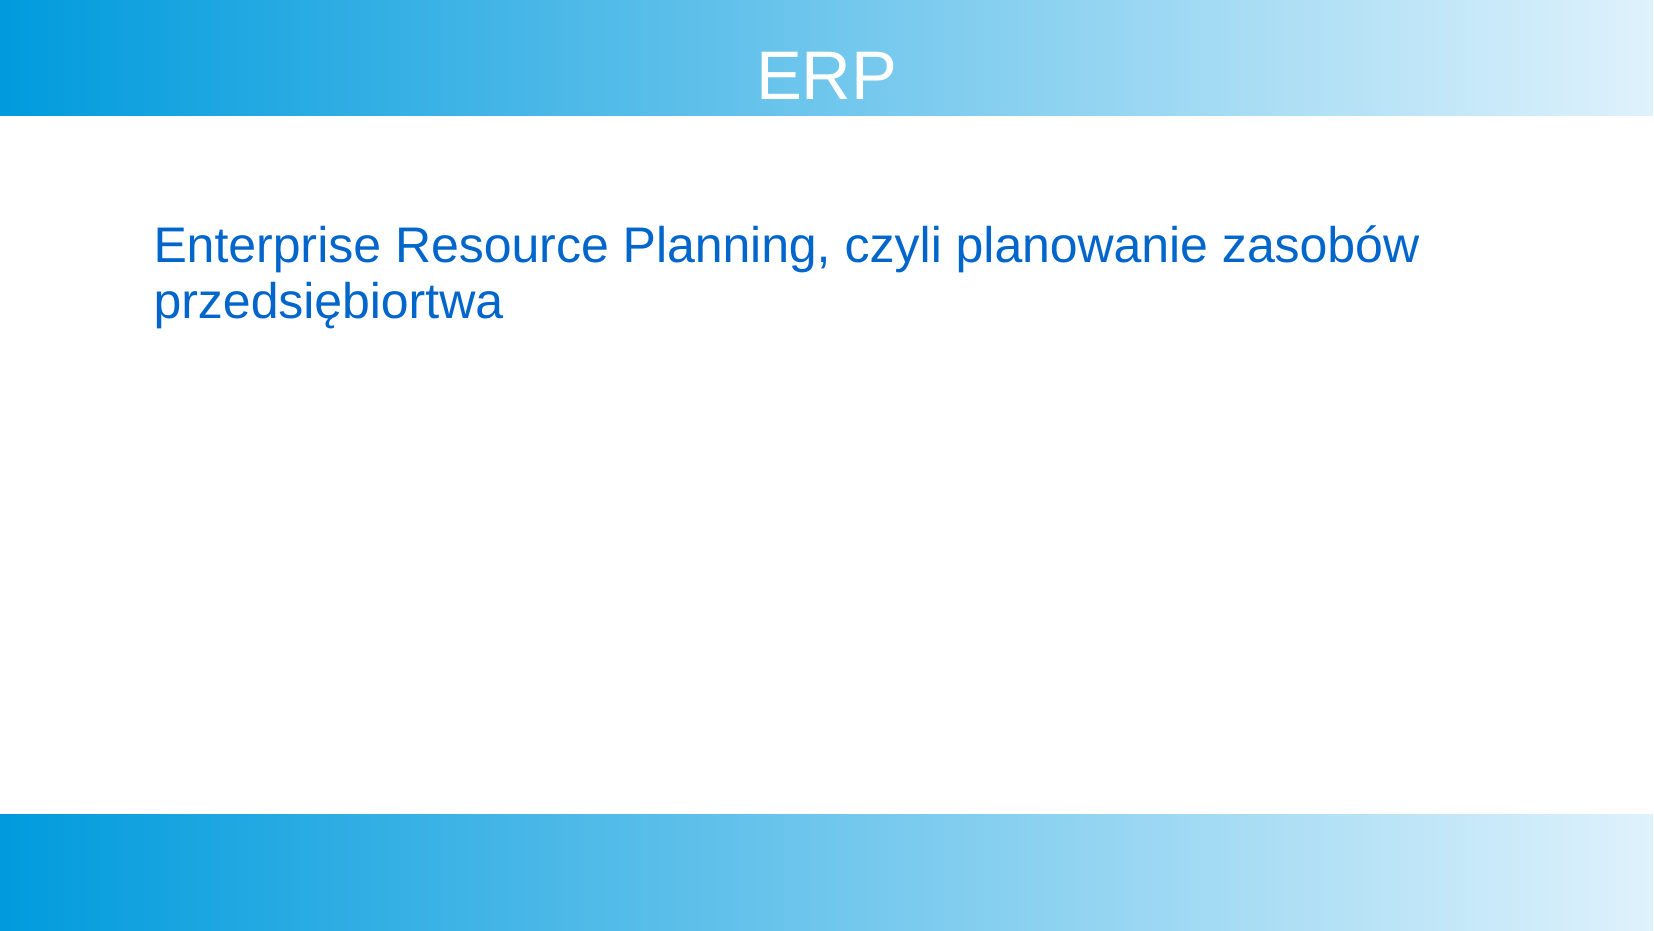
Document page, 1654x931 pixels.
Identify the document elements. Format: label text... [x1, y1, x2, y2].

title ERP [82, 37, 1571, 116]
list Enterprise Resource Planning, czyli planowanie zasobów przedsiębiortwa [82, 217, 1571, 758]
